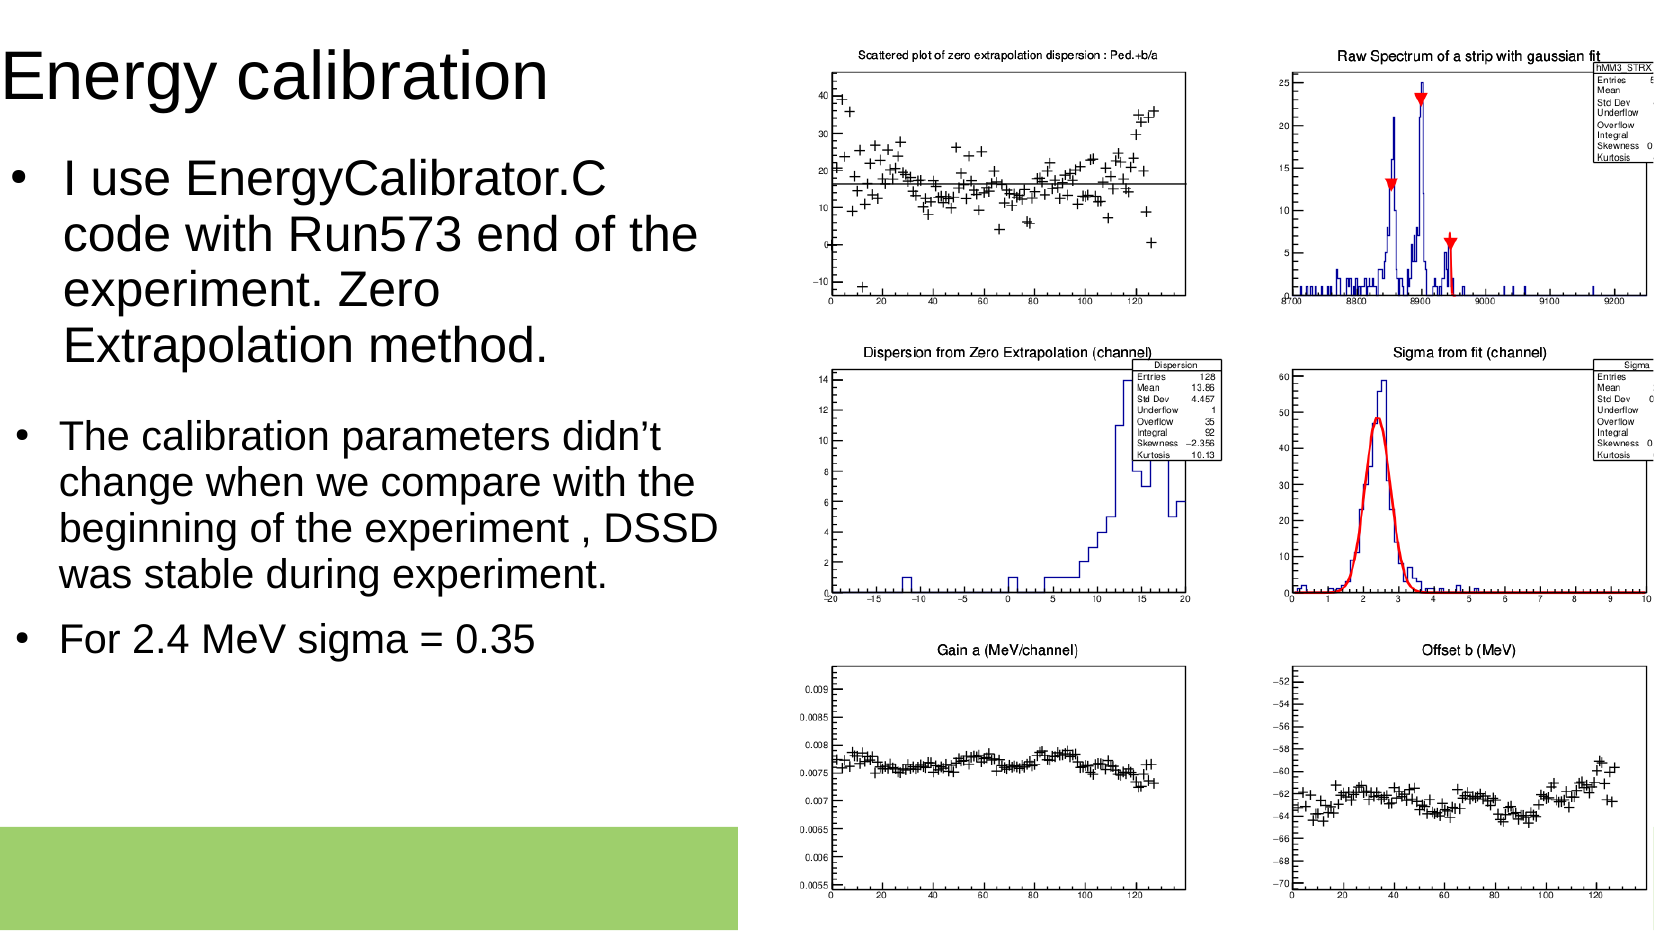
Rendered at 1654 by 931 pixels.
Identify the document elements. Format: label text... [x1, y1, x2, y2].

list I use EnergyCalibrator.C code with Run573 end of the experiment. Zero Extrapolation method. [0, 150, 713, 404]
list The calibration parameters didn’t change when we compare with the beginning of the experiment , DSSD was stable during experiment. For 2.4 MeV sigma = 0.35 [0, 412, 721, 666]
title Energy calibration [0, 2, 713, 150]
picture [738, 2, 1654, 931]
